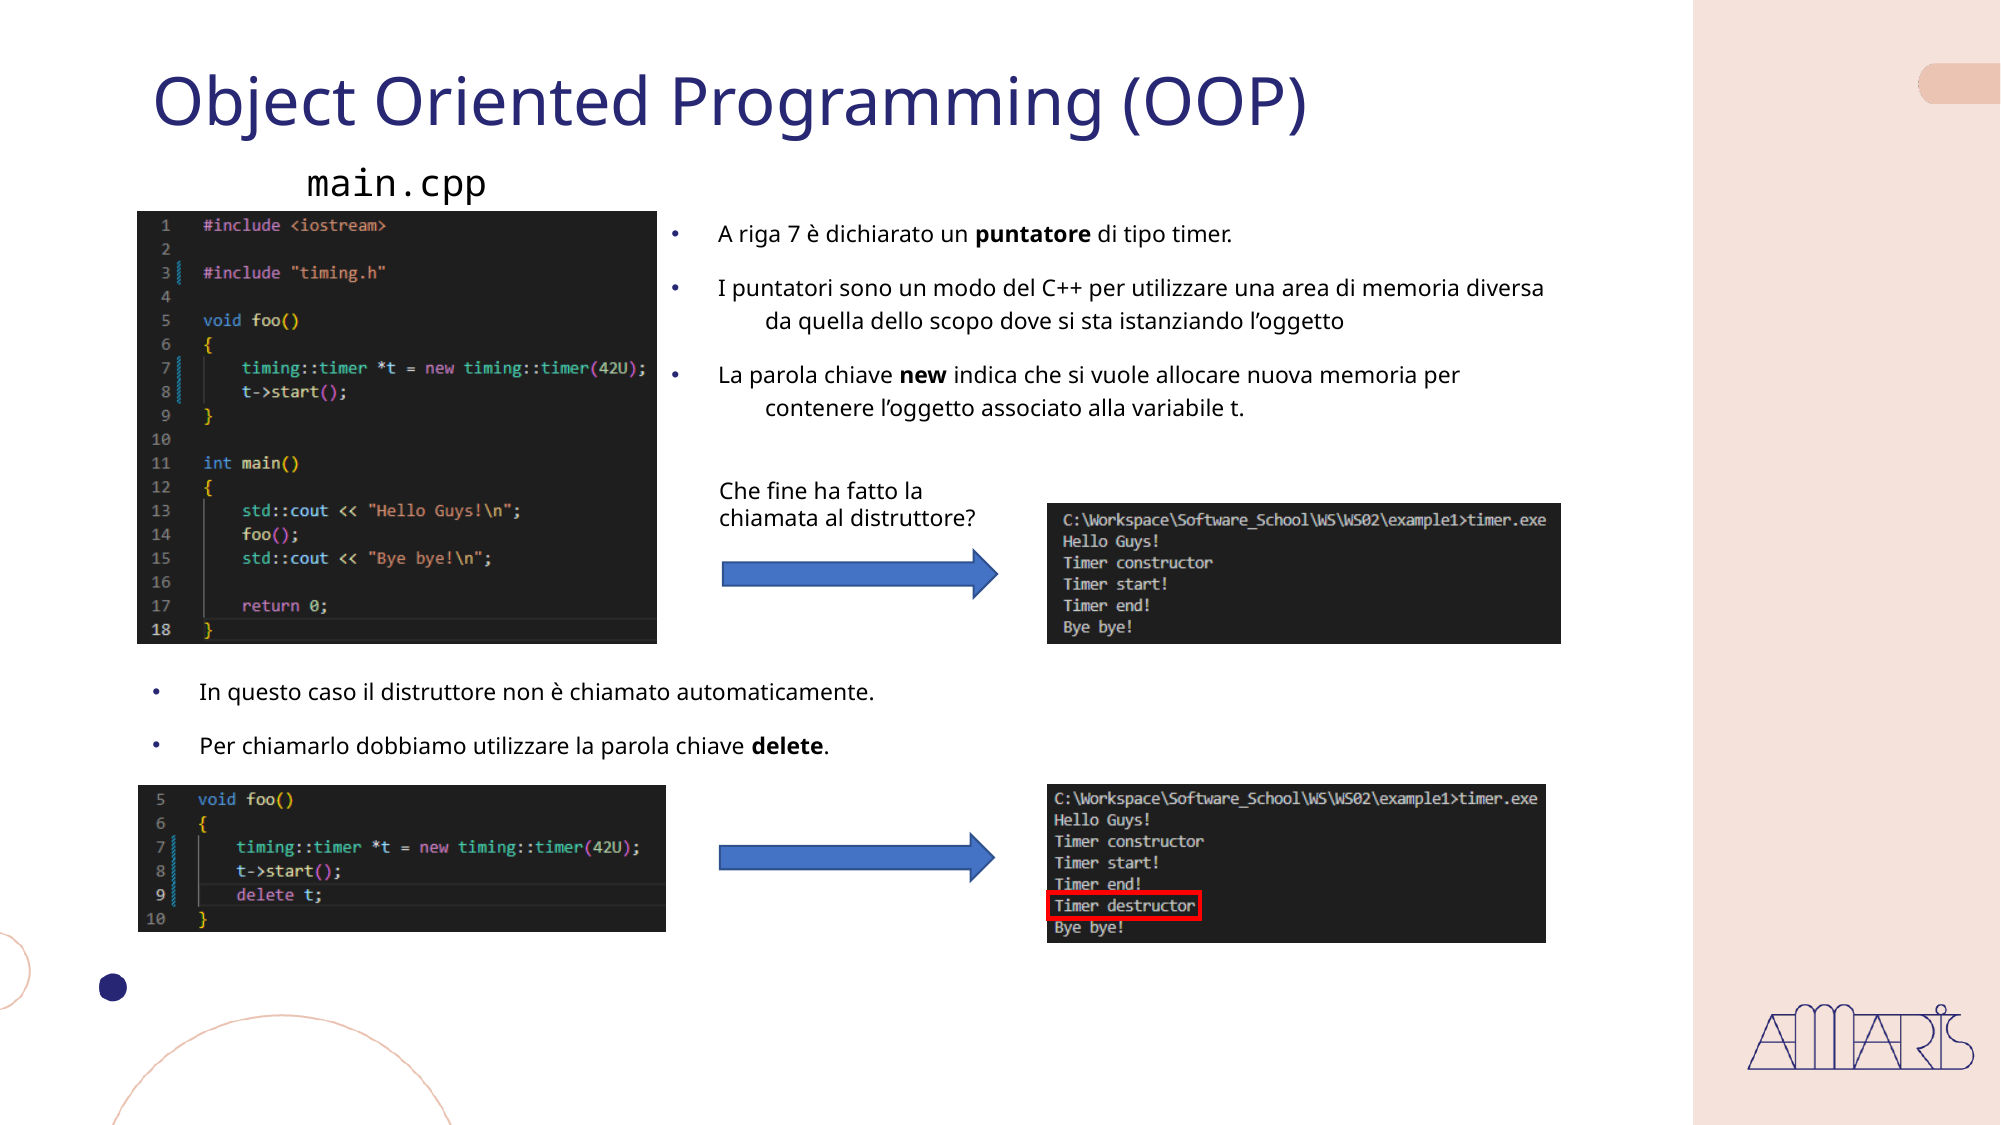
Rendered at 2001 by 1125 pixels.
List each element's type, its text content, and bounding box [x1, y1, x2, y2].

picture [1050, 895, 1198, 916]
title Object Oriented Programming (OOP) [137, 59, 1577, 148]
picture [1047, 784, 1546, 943]
text_box Che fine ha fatto la chiamata al distruttore? [704, 468, 1017, 540]
picture [138, 785, 666, 932]
picture [1047, 504, 1561, 645]
picture [137, 211, 657, 644]
text_box In questo caso il distruttore non è chiamato automaticamente. Per chiamarlo dobbiamo utilizzare la parola chiave delete. [137, 664, 1065, 765]
text_box main.cpp [161, 151, 632, 213]
text_box [719, 834, 994, 881]
text_box [722, 550, 998, 598]
text_box A riga 7 è dichiarato un puntatore di tipo timer. I puntatori sono un modo del C++ per utilizzare una area di memoria diversa da quella dello scopo dove si sta istanziando l’oggetto La parola chiave new indica che si vuole allocare nuova memoria per contenere l’oggetto associato alla variabile t. [656, 207, 1584, 428]
